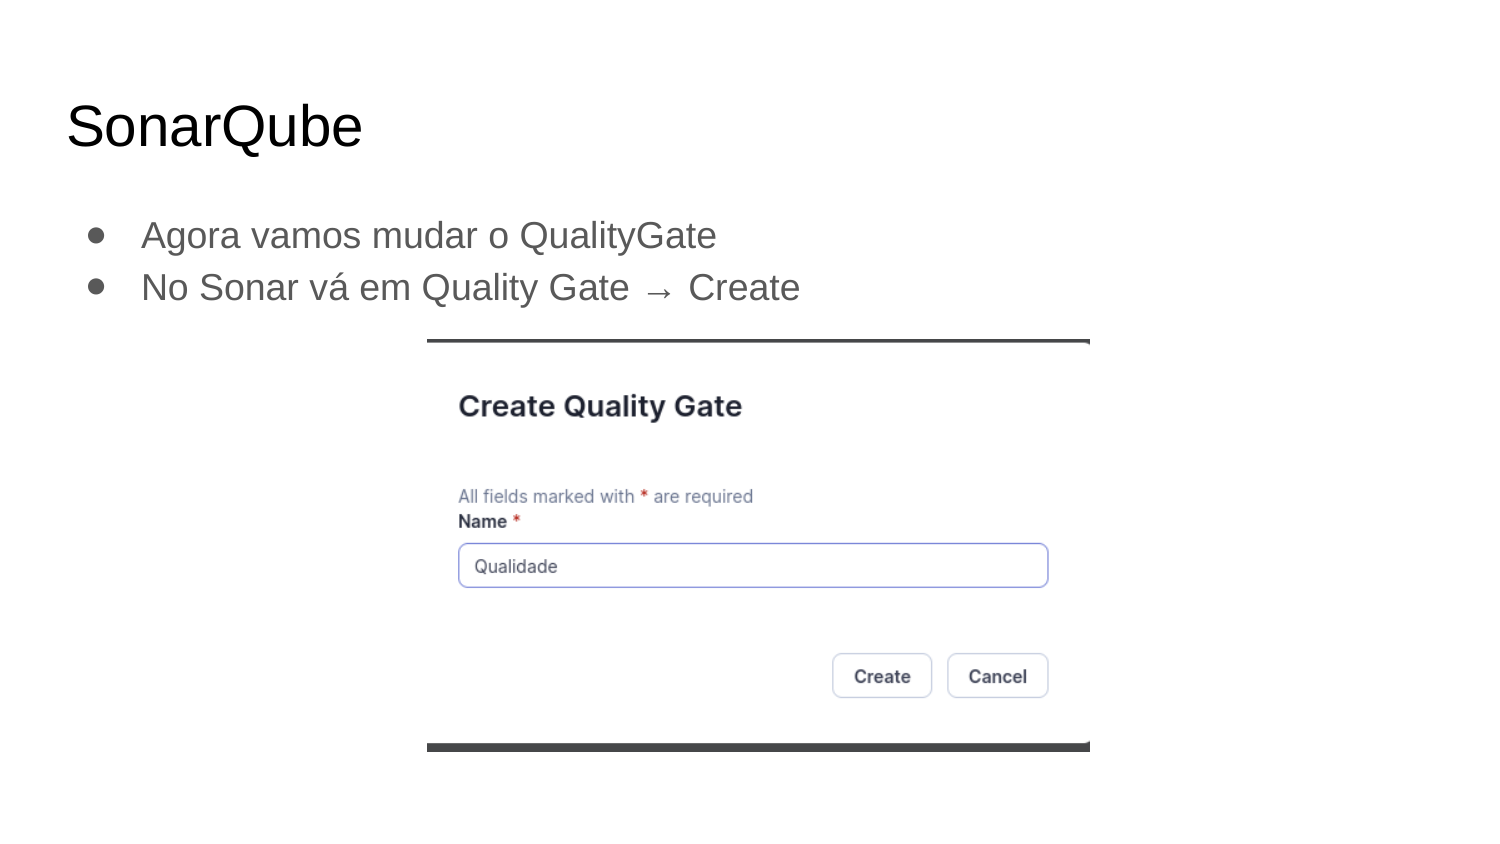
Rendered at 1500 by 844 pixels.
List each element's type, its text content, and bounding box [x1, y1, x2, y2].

list Agora vamos mudar o QualityGate No Sonar vá em Quality Gate → Create [51, 189, 1489, 750]
title SonarQube [51, 72, 1449, 167]
picture [427, 339, 1090, 752]
